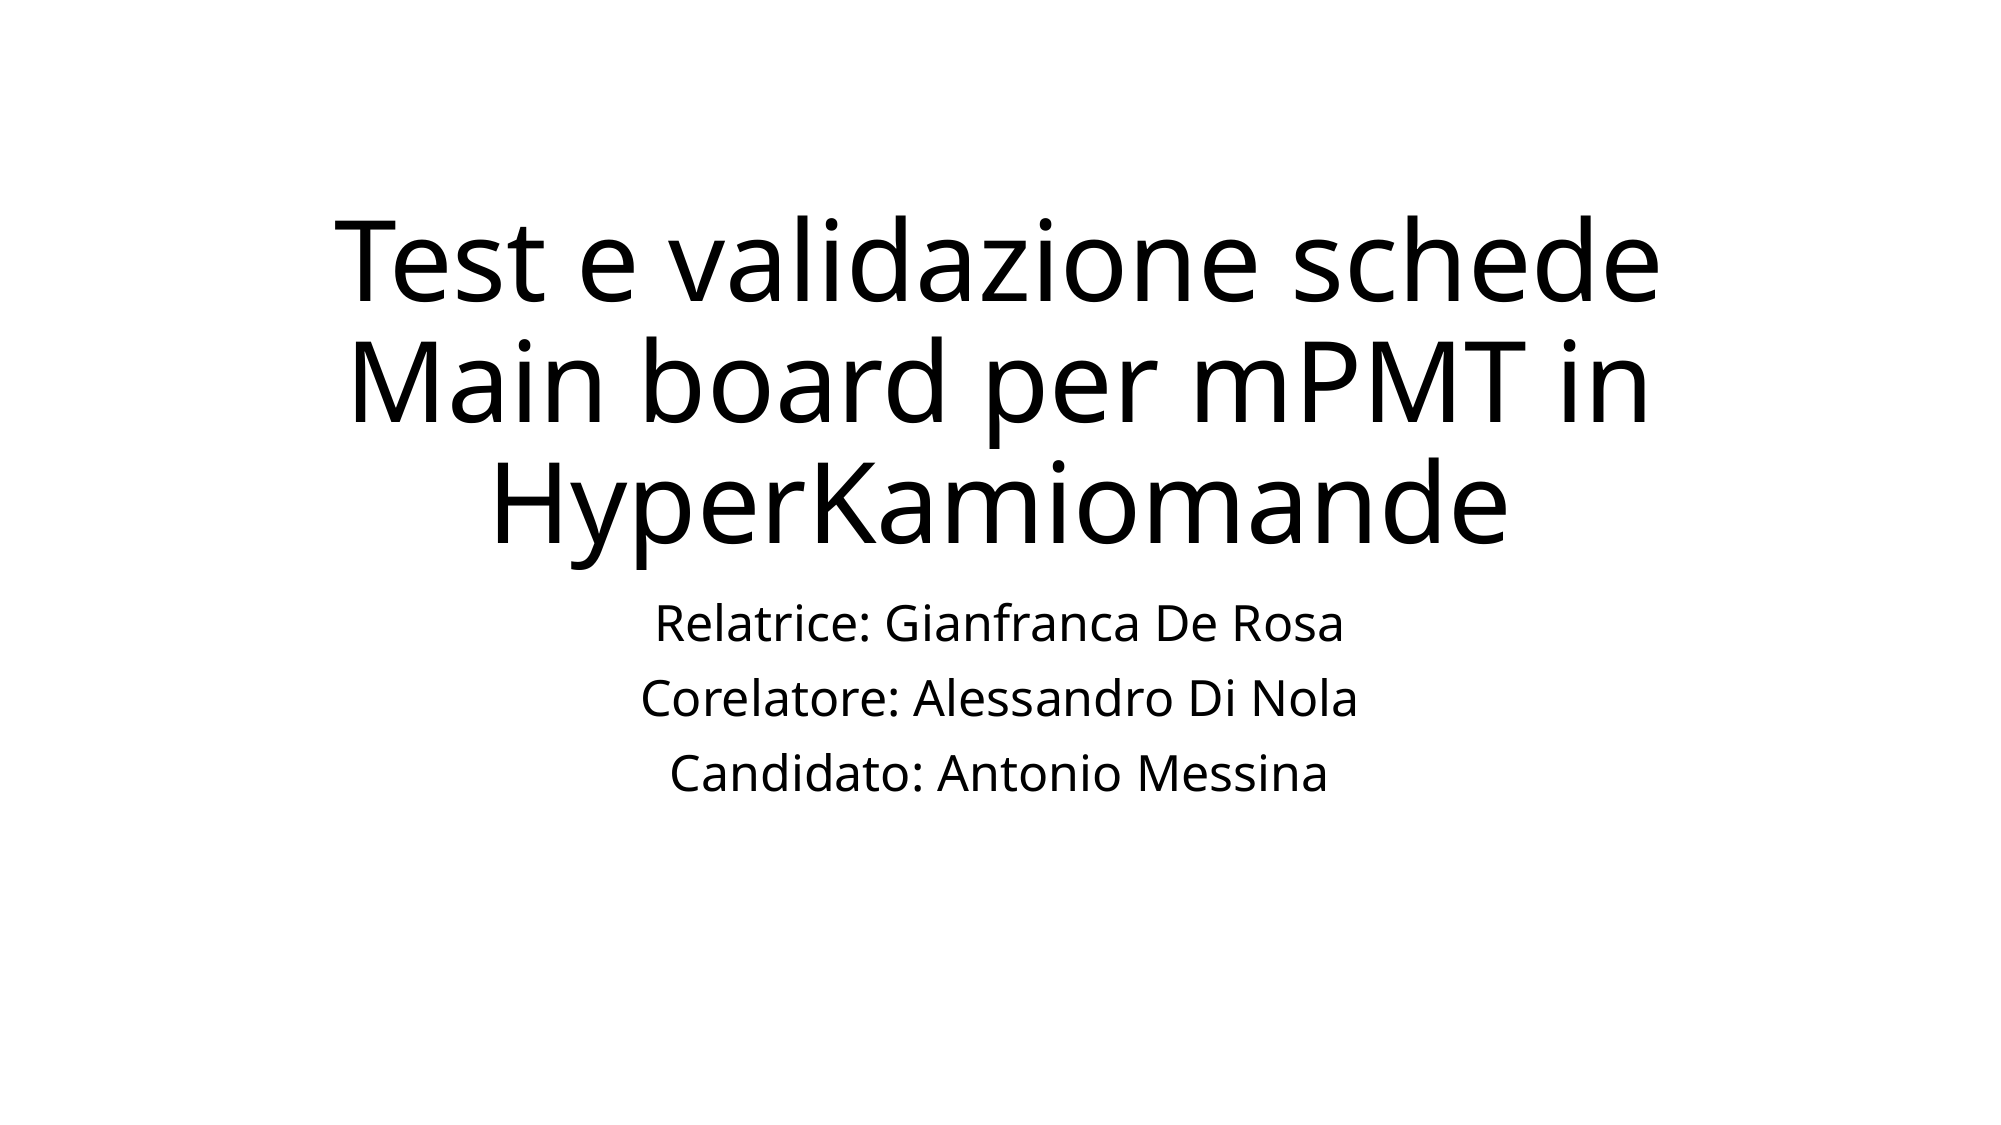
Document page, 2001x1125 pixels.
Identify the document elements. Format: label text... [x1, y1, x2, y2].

title Test e validazione schede Main board per mPMT in HyperKamiomande [249, 184, 1750, 576]
subtitle Relatrice: Gianfranca De Rosa Corelatore: Alessandro Di Nola Candidato: Antonio Messina [249, 590, 1750, 863]
